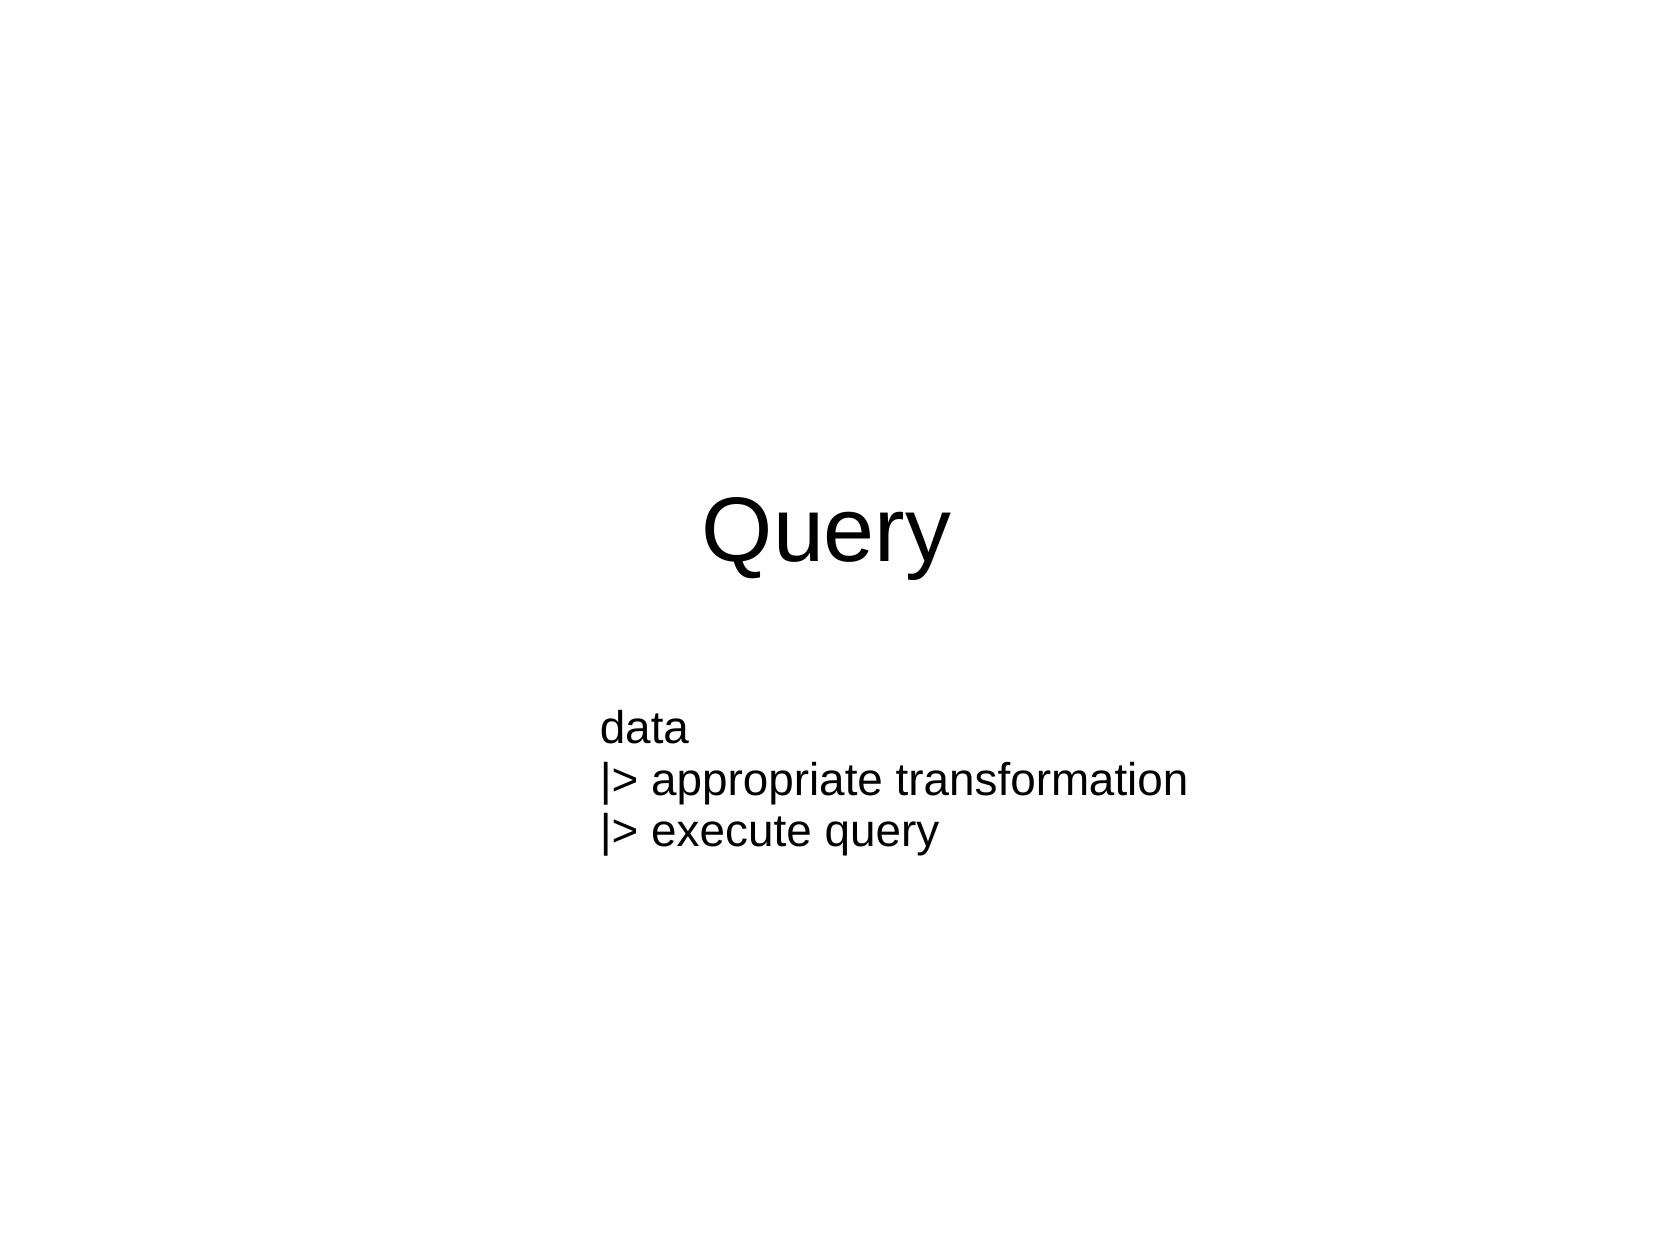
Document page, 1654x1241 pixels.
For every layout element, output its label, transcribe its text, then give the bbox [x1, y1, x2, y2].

subtitle Query [82, 49, 1571, 1010]
text_box data |> appropriate transformation |> execute query [585, 695, 1381, 916]
